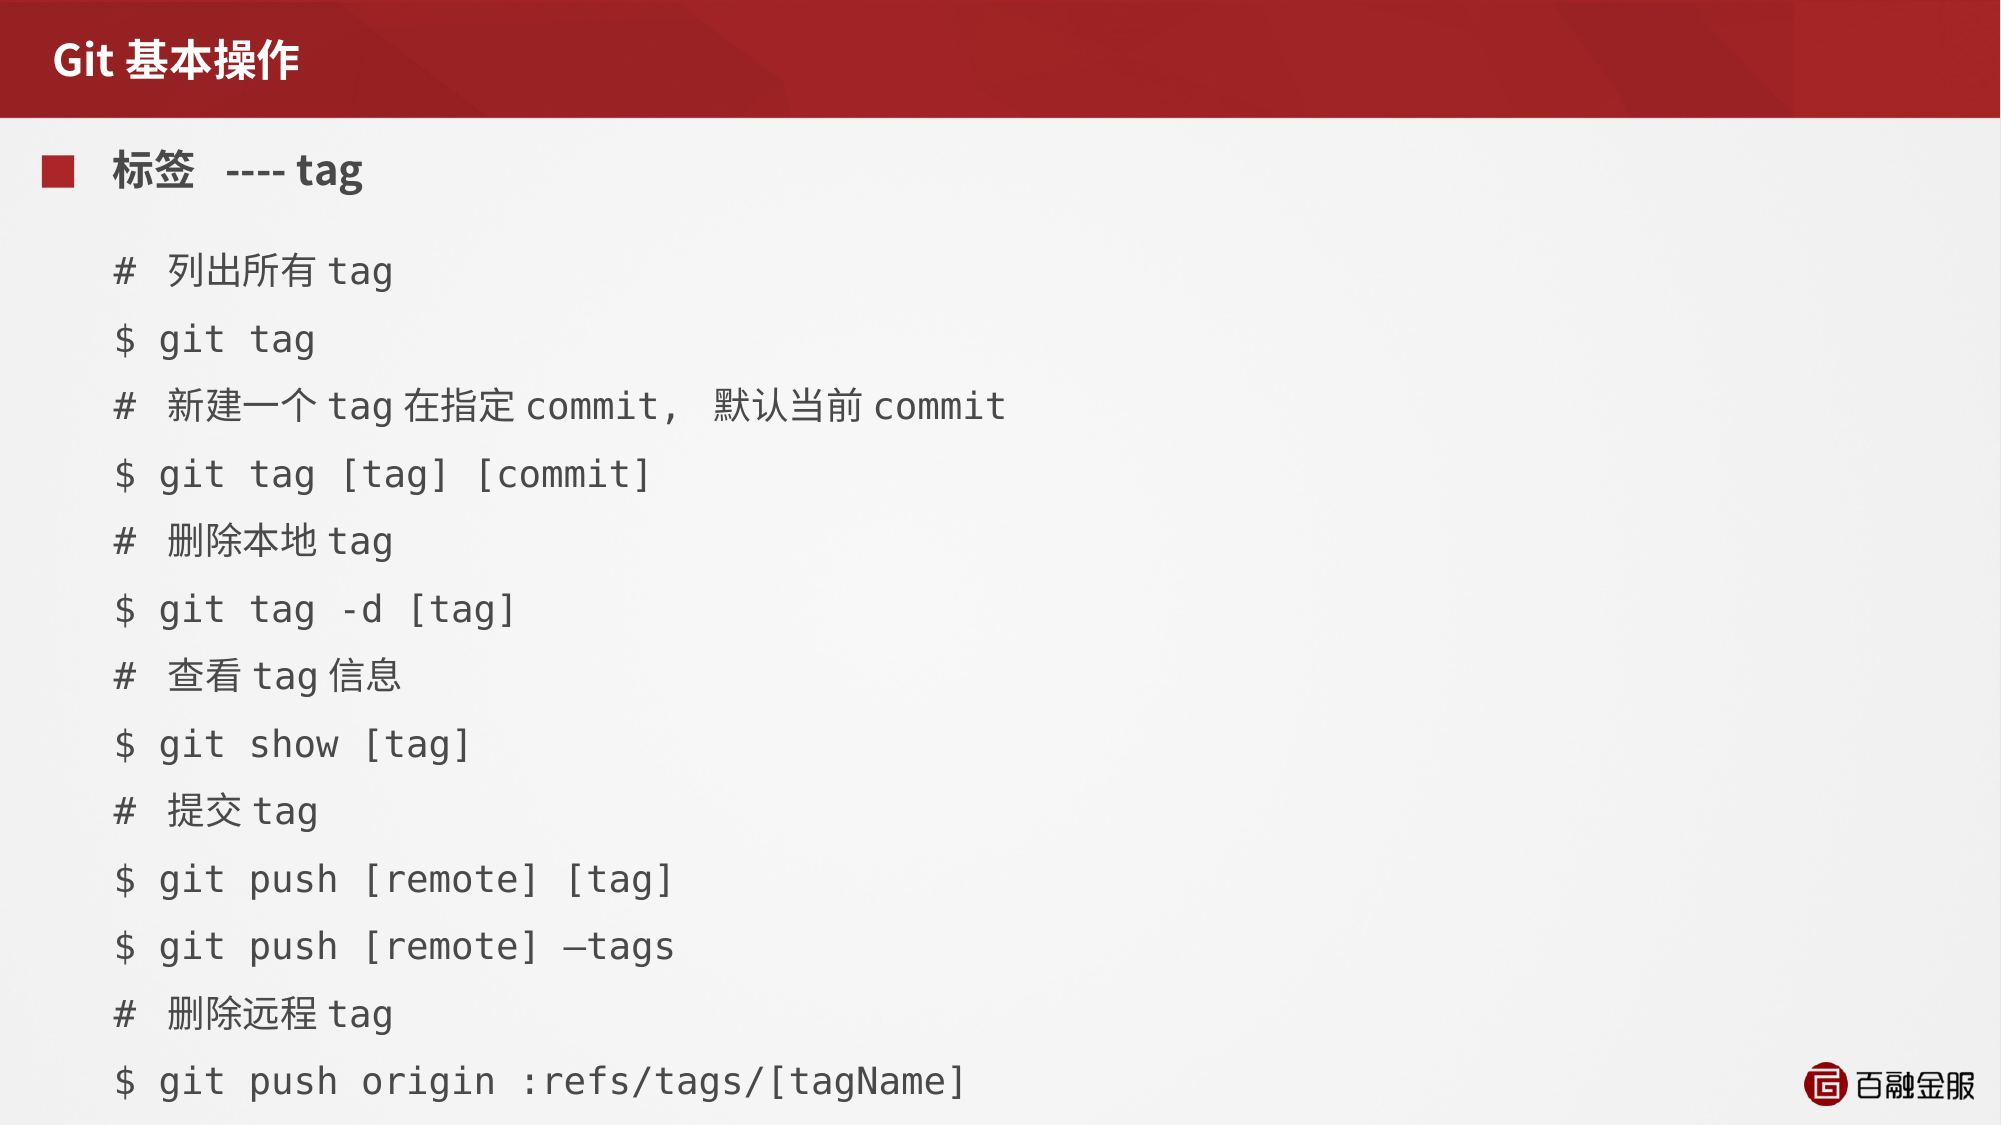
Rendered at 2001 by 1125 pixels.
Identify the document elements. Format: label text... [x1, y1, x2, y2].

text_box 标签 ---- tag [97, 135, 1911, 205]
text_box # 列出所有tag $ git tag # 新建一个tag在指定commit, 默认当前commit $ git tag [tag] [commit] # 删除本地tag $ git tag -d [tag] # 查看tag信息 $ git show [tag] # 提交tag $ git push [remote] [tag] $ git push [remote] –tags # 删除远程tag $ git push origin :refs/tags/[tagName] [98, 216, 1939, 1099]
text_box [41, 155, 75, 188]
picture [0, 0, 2001, 1125]
text_box Git基本操作 [37, 24, 1944, 94]
